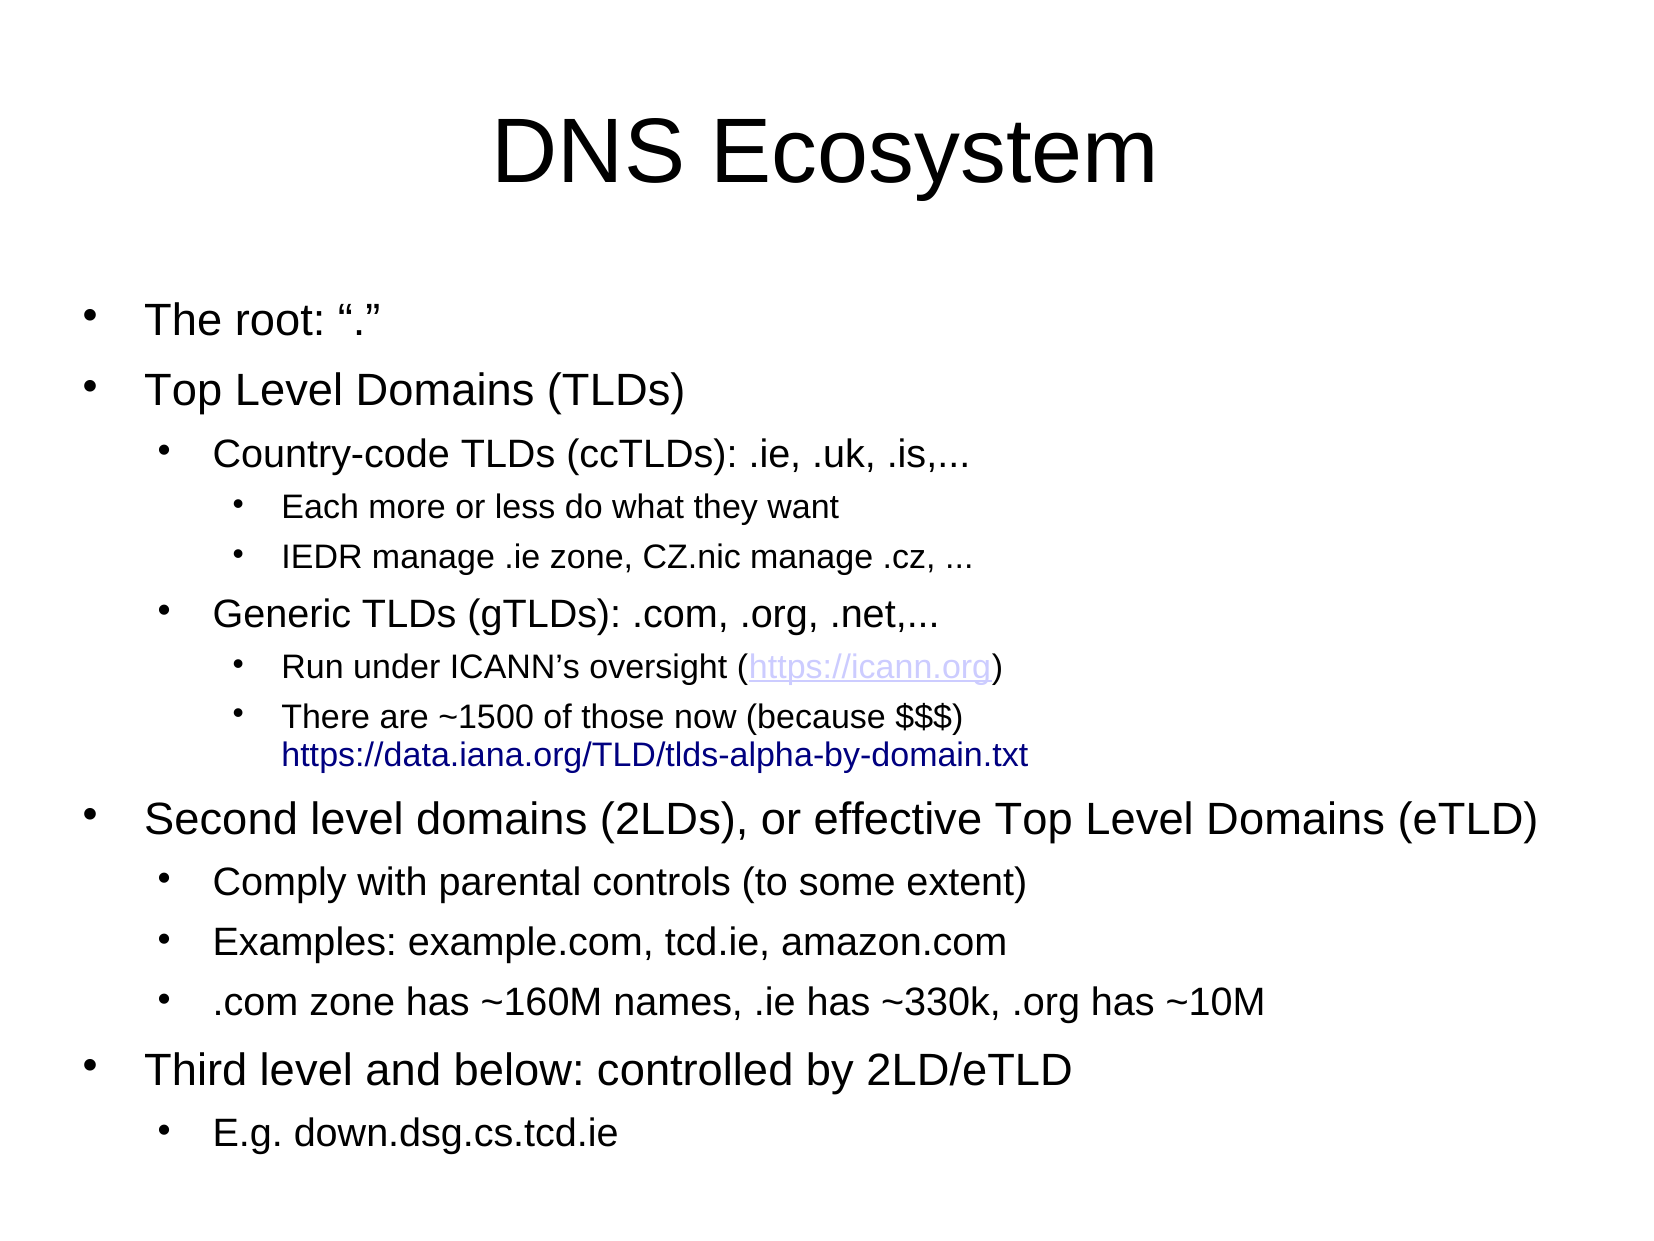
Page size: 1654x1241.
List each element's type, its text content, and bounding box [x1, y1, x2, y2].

title DNS Ecosystem [82, 49, 1570, 256]
list The root: “.” Top Level Domains (TLDs) Country-code TLDs (ccTLDs): .ie, .uk, .is,... Each more or less do what they want IEDR manage .ie zone, CZ.nic manage .cz, ... Generic TLDs (gTLDs): .com, .org, .net,... Run under ICANN’s oversight (https://icann.org) There are ~1500 of those now (because $$$) https://data.iana.org/TLD/tlds-alpha-by-domain.txt Second level domains (2LDs), or effective Top Level Domains (eTLD) Comply with parental controls (to some extent) Examples: example.com, tcd.ie, amazon.com .com zone has ~160M names, .ie has ~330k, .org has ~10M Third level and below: controlled by 2LD/eTLD E.g. down.dsg.cs.tcd.ie [82, 290, 1570, 1170]
